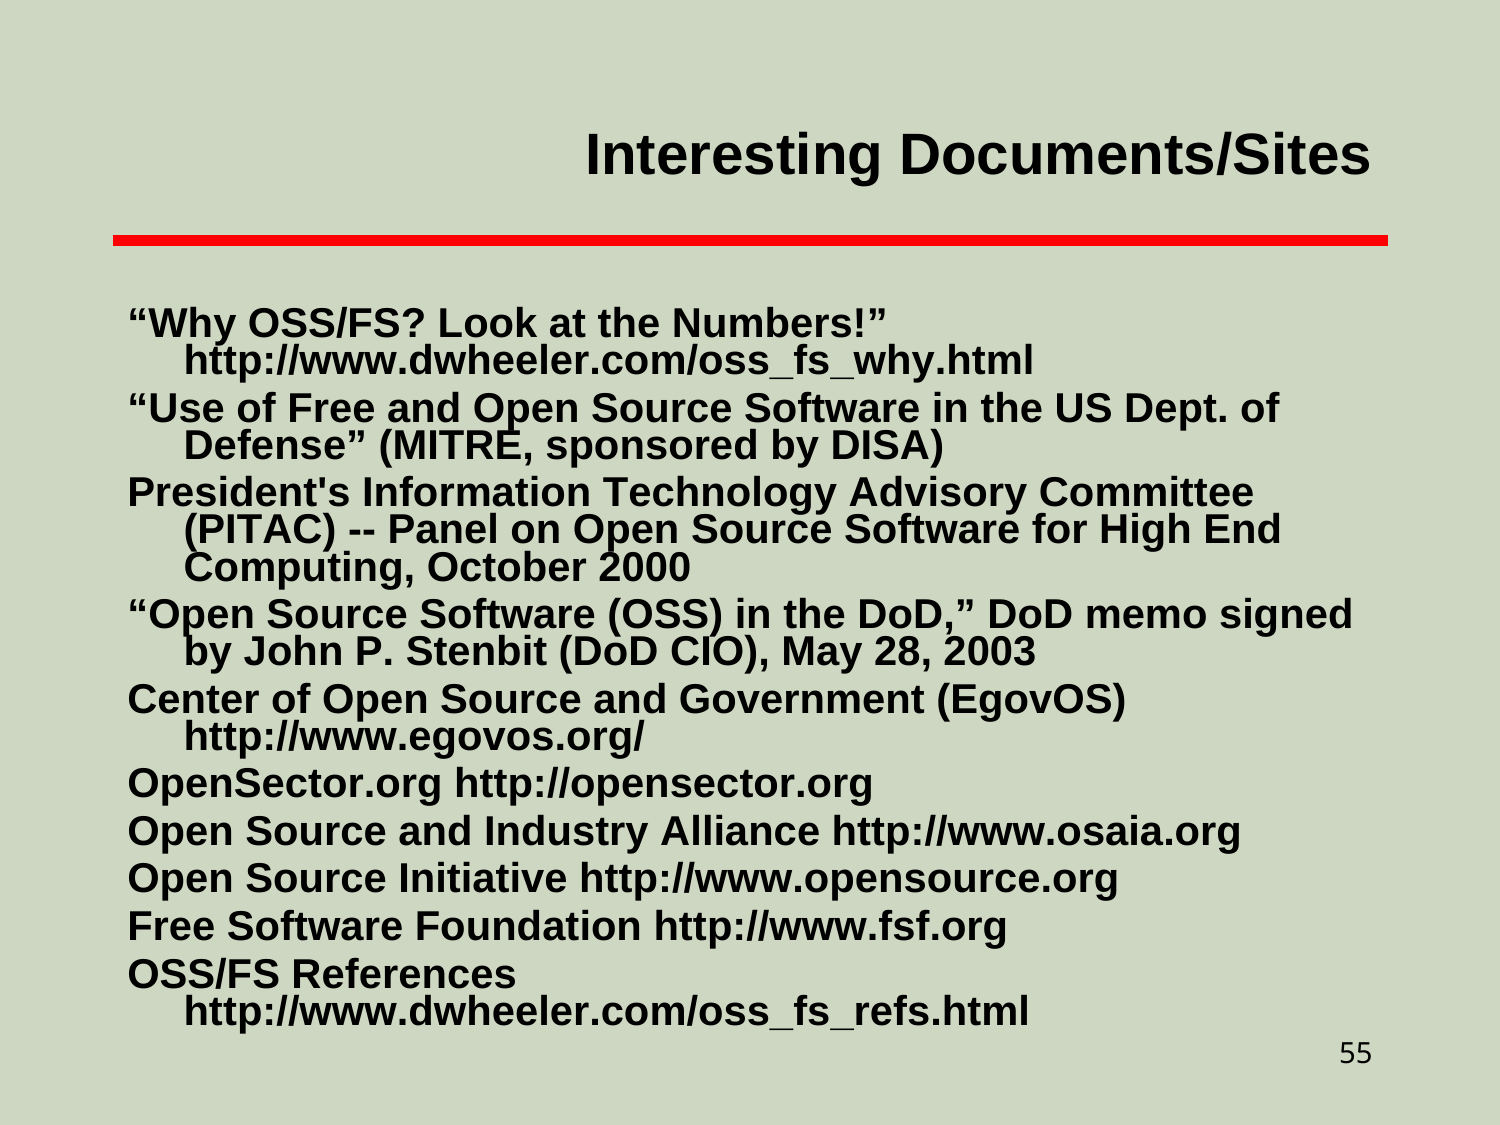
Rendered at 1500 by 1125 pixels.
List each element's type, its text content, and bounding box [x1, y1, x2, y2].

title Interesting Documents/Sites [337, 85, 1388, 224]
list “Why OSS/FS? Look at the Numbers!” http://www.dwheeler.com/oss_fs_why.html “Use of Free and Open Source Software in the US Dept. of Defense” (MITRE, sponsored by DISA) President's Information Technology Advisory Committee (PITAC) -- Panel on Open Source Software for High End Computing, October 2000 “Open Source Software (OSS) in the DoD,” DoD memo signed by John P. Stenbit (DoD CIO), May 28, 2003 Center of Open Source and Government (EgovOS) http://www.egovos.org/ OpenSector.org http://opensector.org Open Source and Industry Alliance http://www.osaia.org Open Source Initiative http://www.opensource.org Free Software Foundation http://www.fsf.org OSS/FS References http://www.dwheeler.com/oss_fs_refs.html [112, 299, 1388, 1050]
